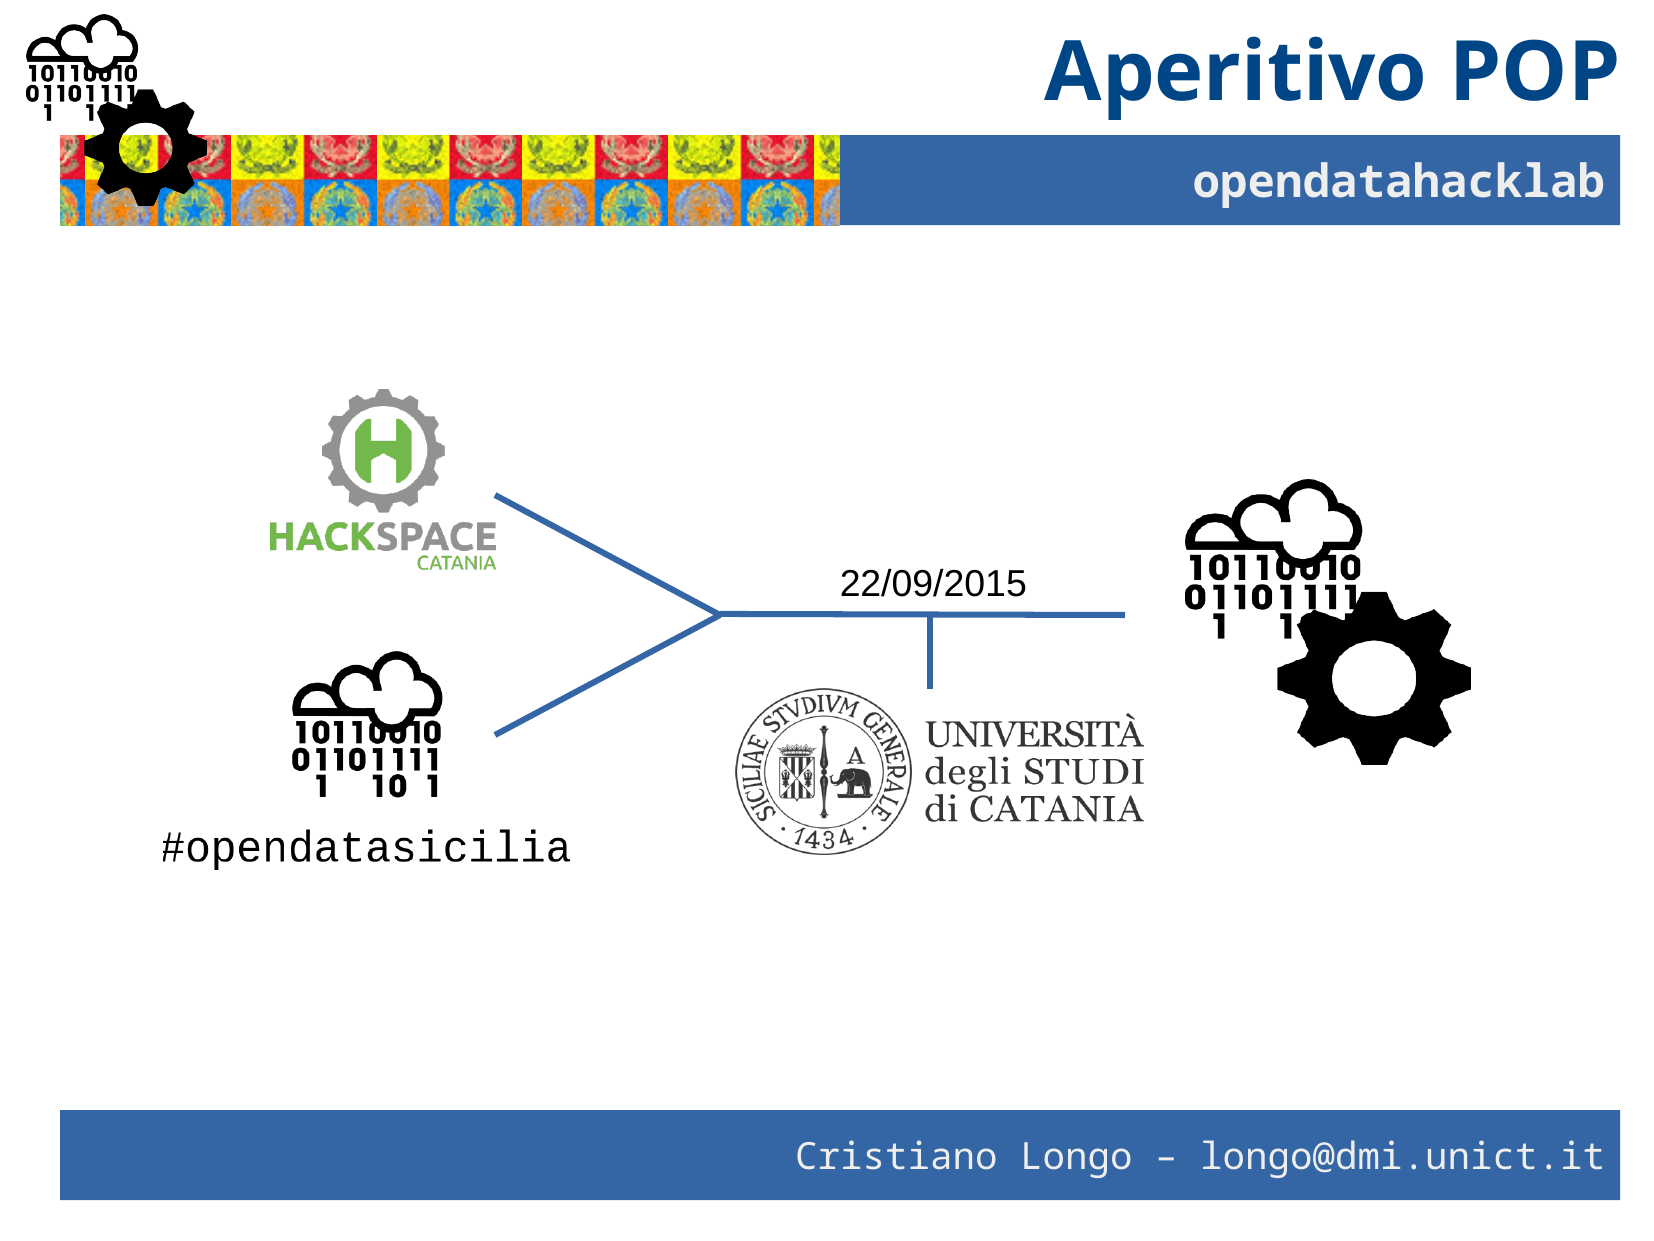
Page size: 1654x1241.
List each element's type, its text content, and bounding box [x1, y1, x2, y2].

text_box Aperitivo POP [982, 4, 1636, 124]
picture [26, 14, 207, 206]
text_box [60, 135, 840, 226]
picture [270, 389, 496, 571]
picture [1185, 479, 1471, 766]
picture [163, 651, 571, 871]
picture [735, 688, 1144, 856]
text_box Cristiano Longo – longo@dmi.unict.it [60, 1110, 1621, 1201]
text_box opendatahacklab [840, 135, 1621, 226]
text_box 22/09/2015 [825, 555, 1066, 612]
